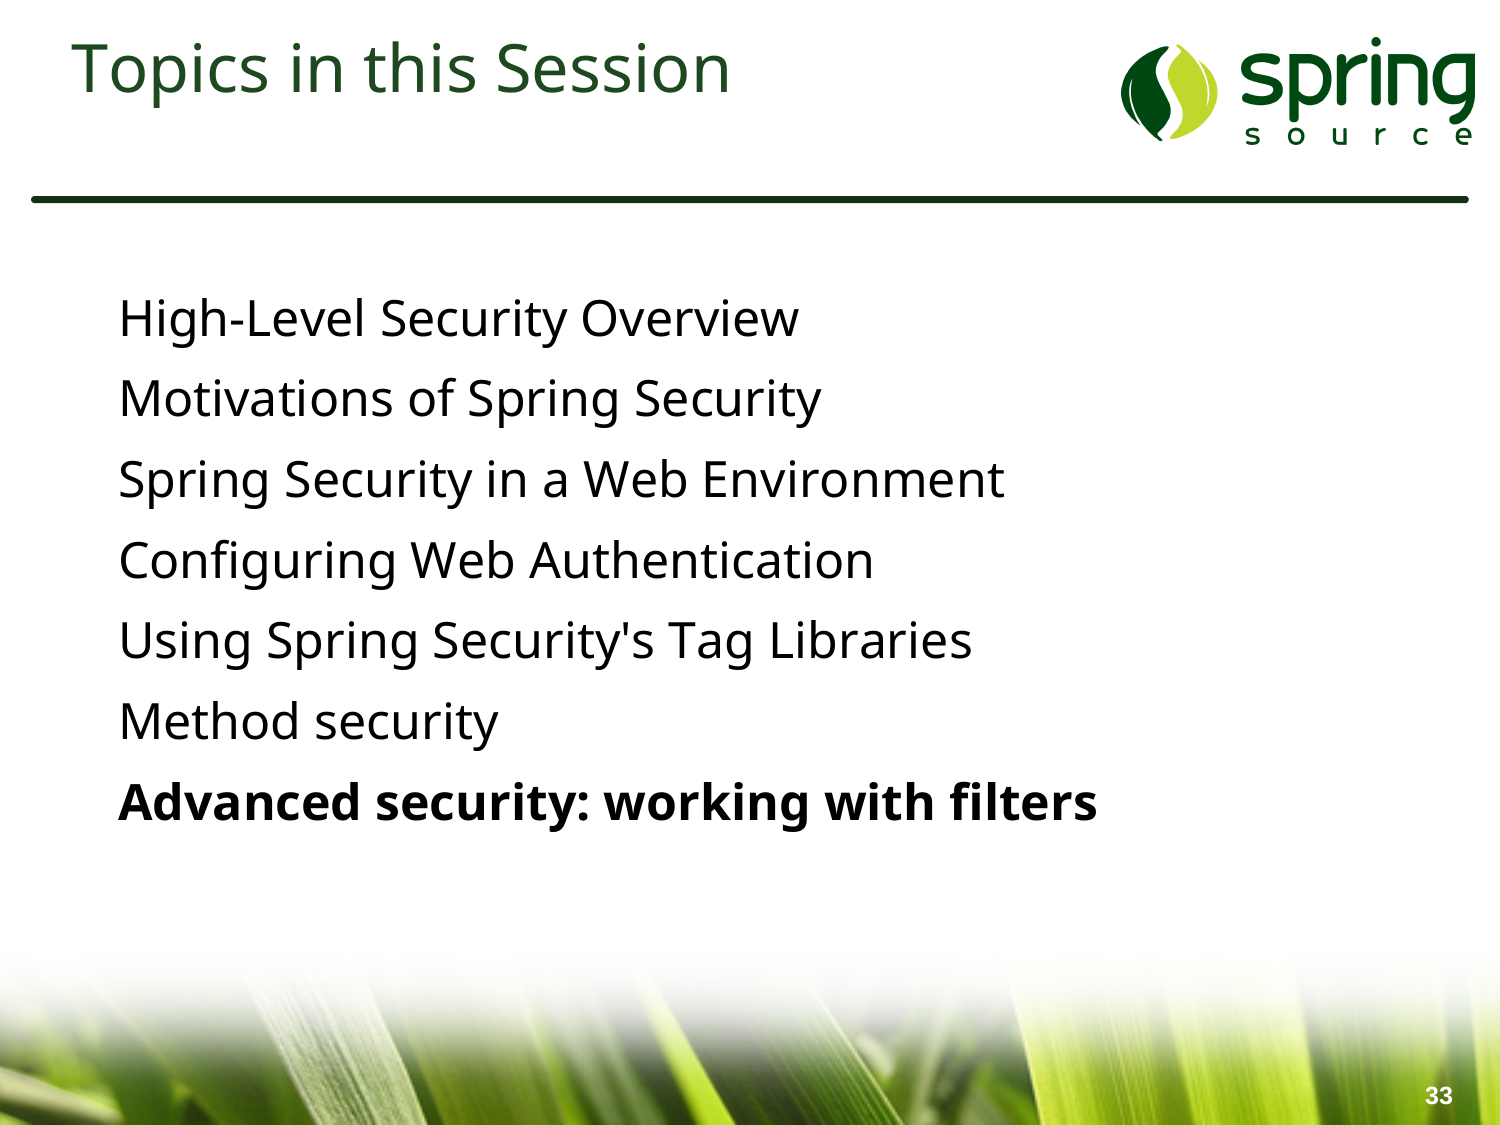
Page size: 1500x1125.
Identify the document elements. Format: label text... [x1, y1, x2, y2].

picture [1121, 37, 1475, 145]
list High-Level Security Overview Motivations of Spring Security Spring Security in a Web Environment Configuring Web Authentication Using Spring Security's Tag Libraries Method security Advanced security: working with filters [103, 275, 1394, 938]
picture [0, 944, 1500, 1125]
title Topics in this Session [56, 13, 1089, 176]
